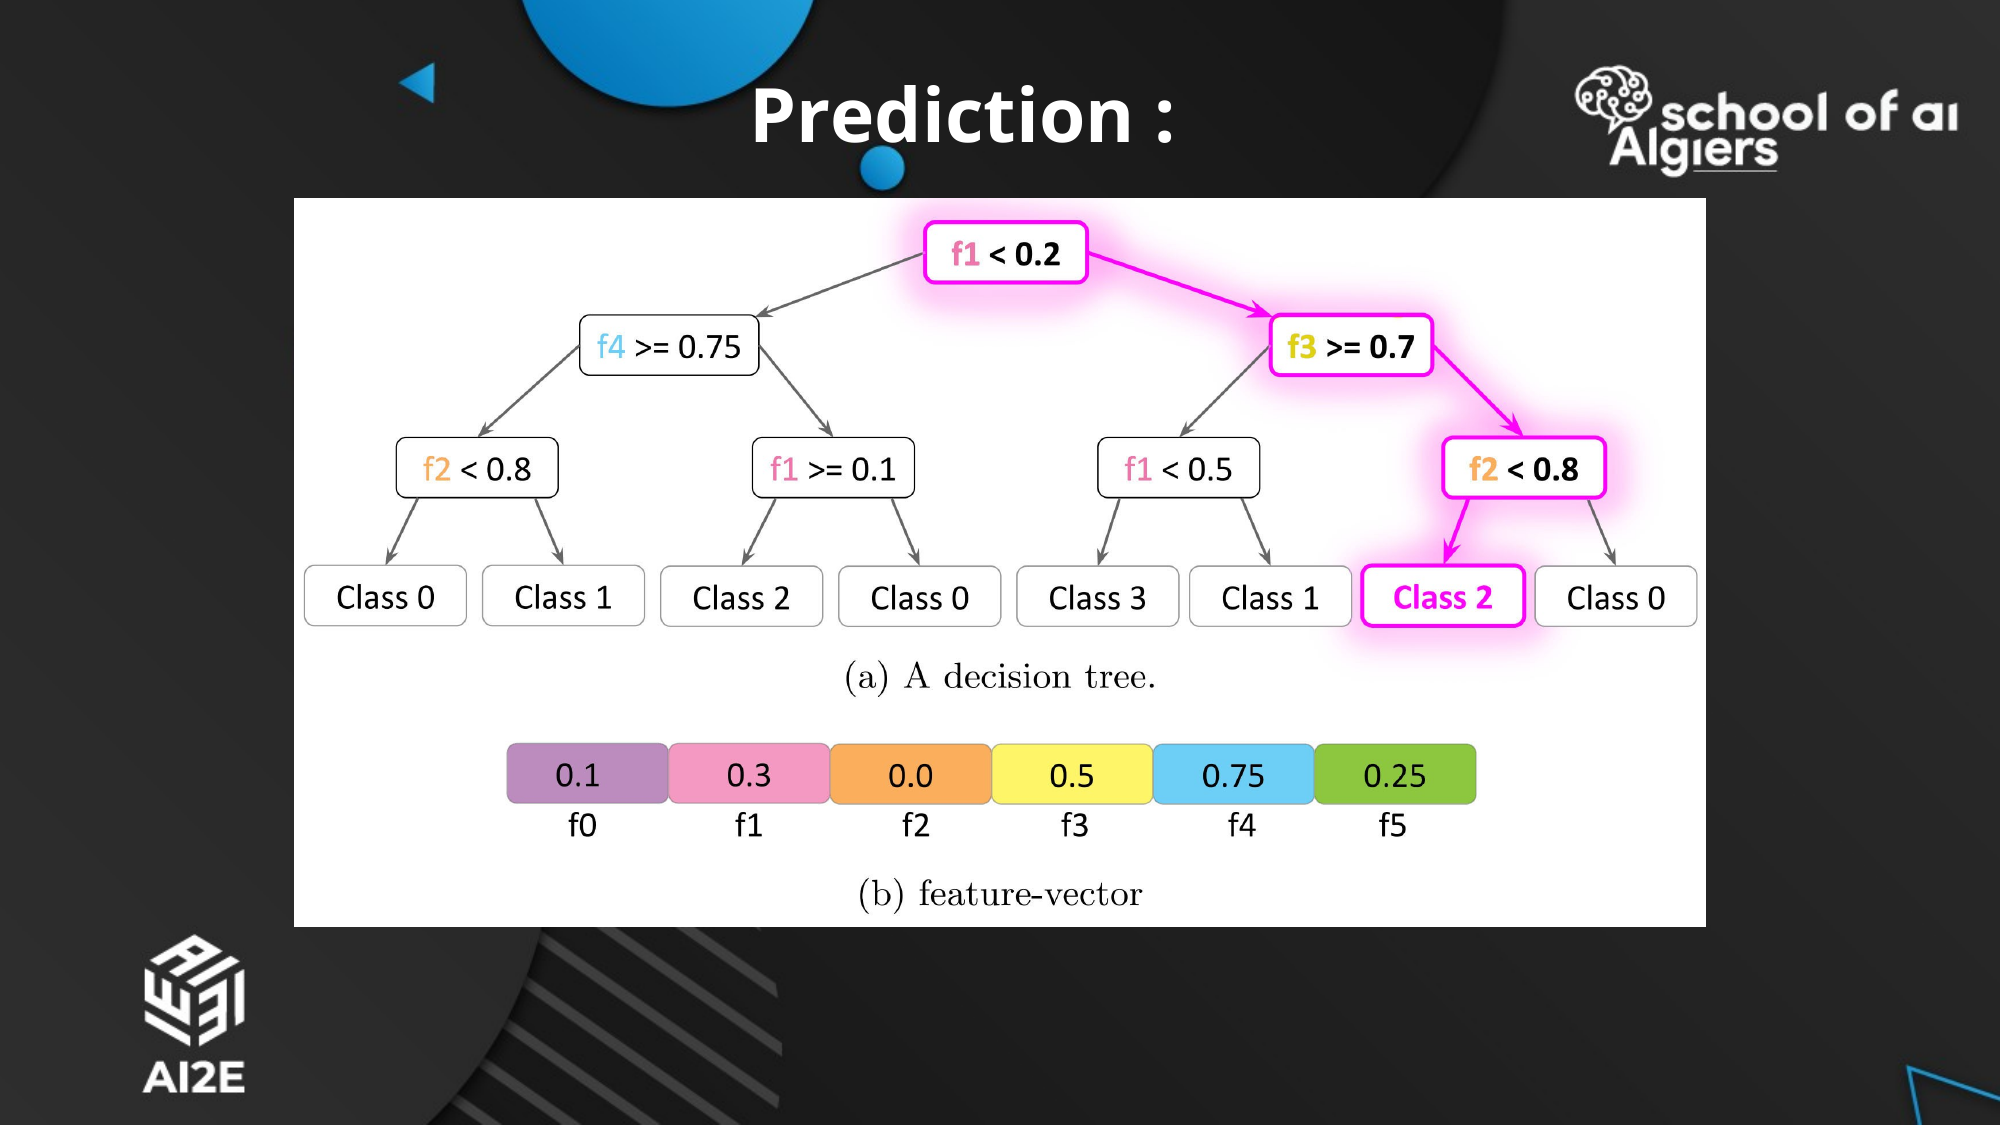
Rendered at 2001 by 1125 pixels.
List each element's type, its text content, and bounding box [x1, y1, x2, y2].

picture [0, 0, 2000, 1125]
text_box Prediction : [28, 67, 1898, 156]
